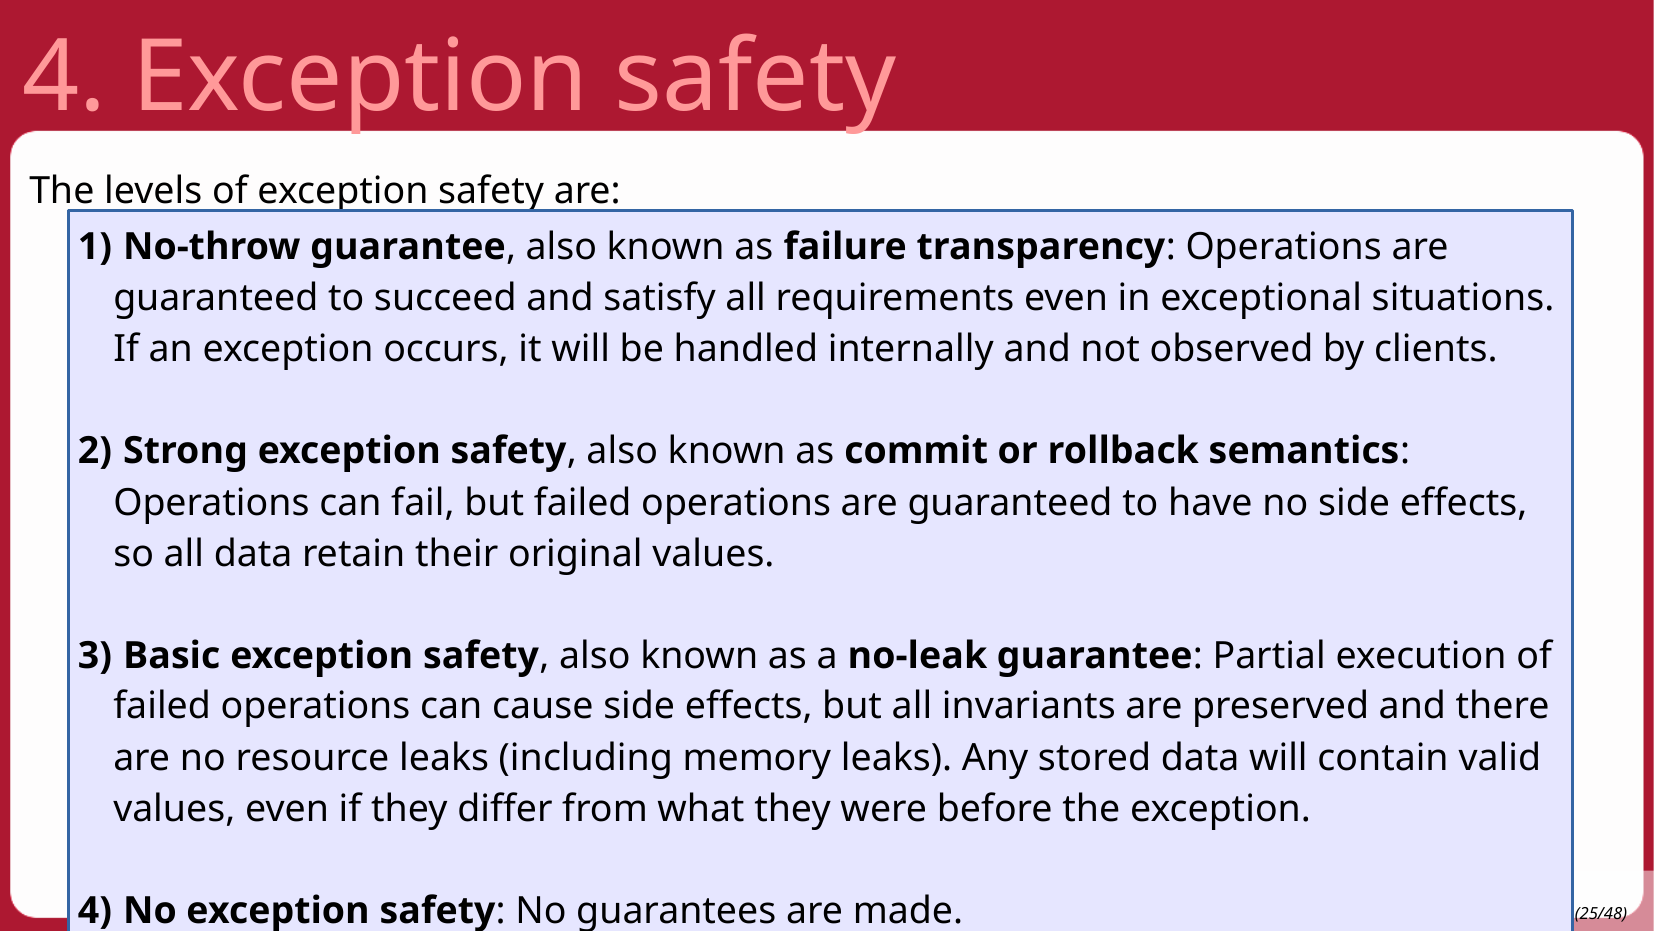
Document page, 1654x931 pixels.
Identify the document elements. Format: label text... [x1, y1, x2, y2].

title 4. Exception safety [22, 7, 1511, 136]
text_box The levels of exception safety are: [29, 163, 1628, 222]
text_box No-throw guarantee, also known as failure transparency: Operations are guaranteed to succeed and satisfy all requirements even in exceptional situations. If an exception occurs, it will be handled internally and not observed by clients. Strong exception safety, also known as commit or rollback semantics: Operations can fail, but failed operations are guaranteed to have no side effects, so all data retain their original values. Basic exception safety, also known as a no-leak guarantee: Partial execution of failed operations can cause side effects, but all invariants are preserved and there are no resource leaks (including memory leaks). Any stored data will contain valid values, even if they differ from what they were before the exception. No exception safety: No guarantees are made. From https://en.wikipedia.org/wiki/Exception_safety [68, 210, 1573, 897]
picture [0, 0, 1654, 931]
text_box (<number>/48) [1574, 877, 1654, 931]
